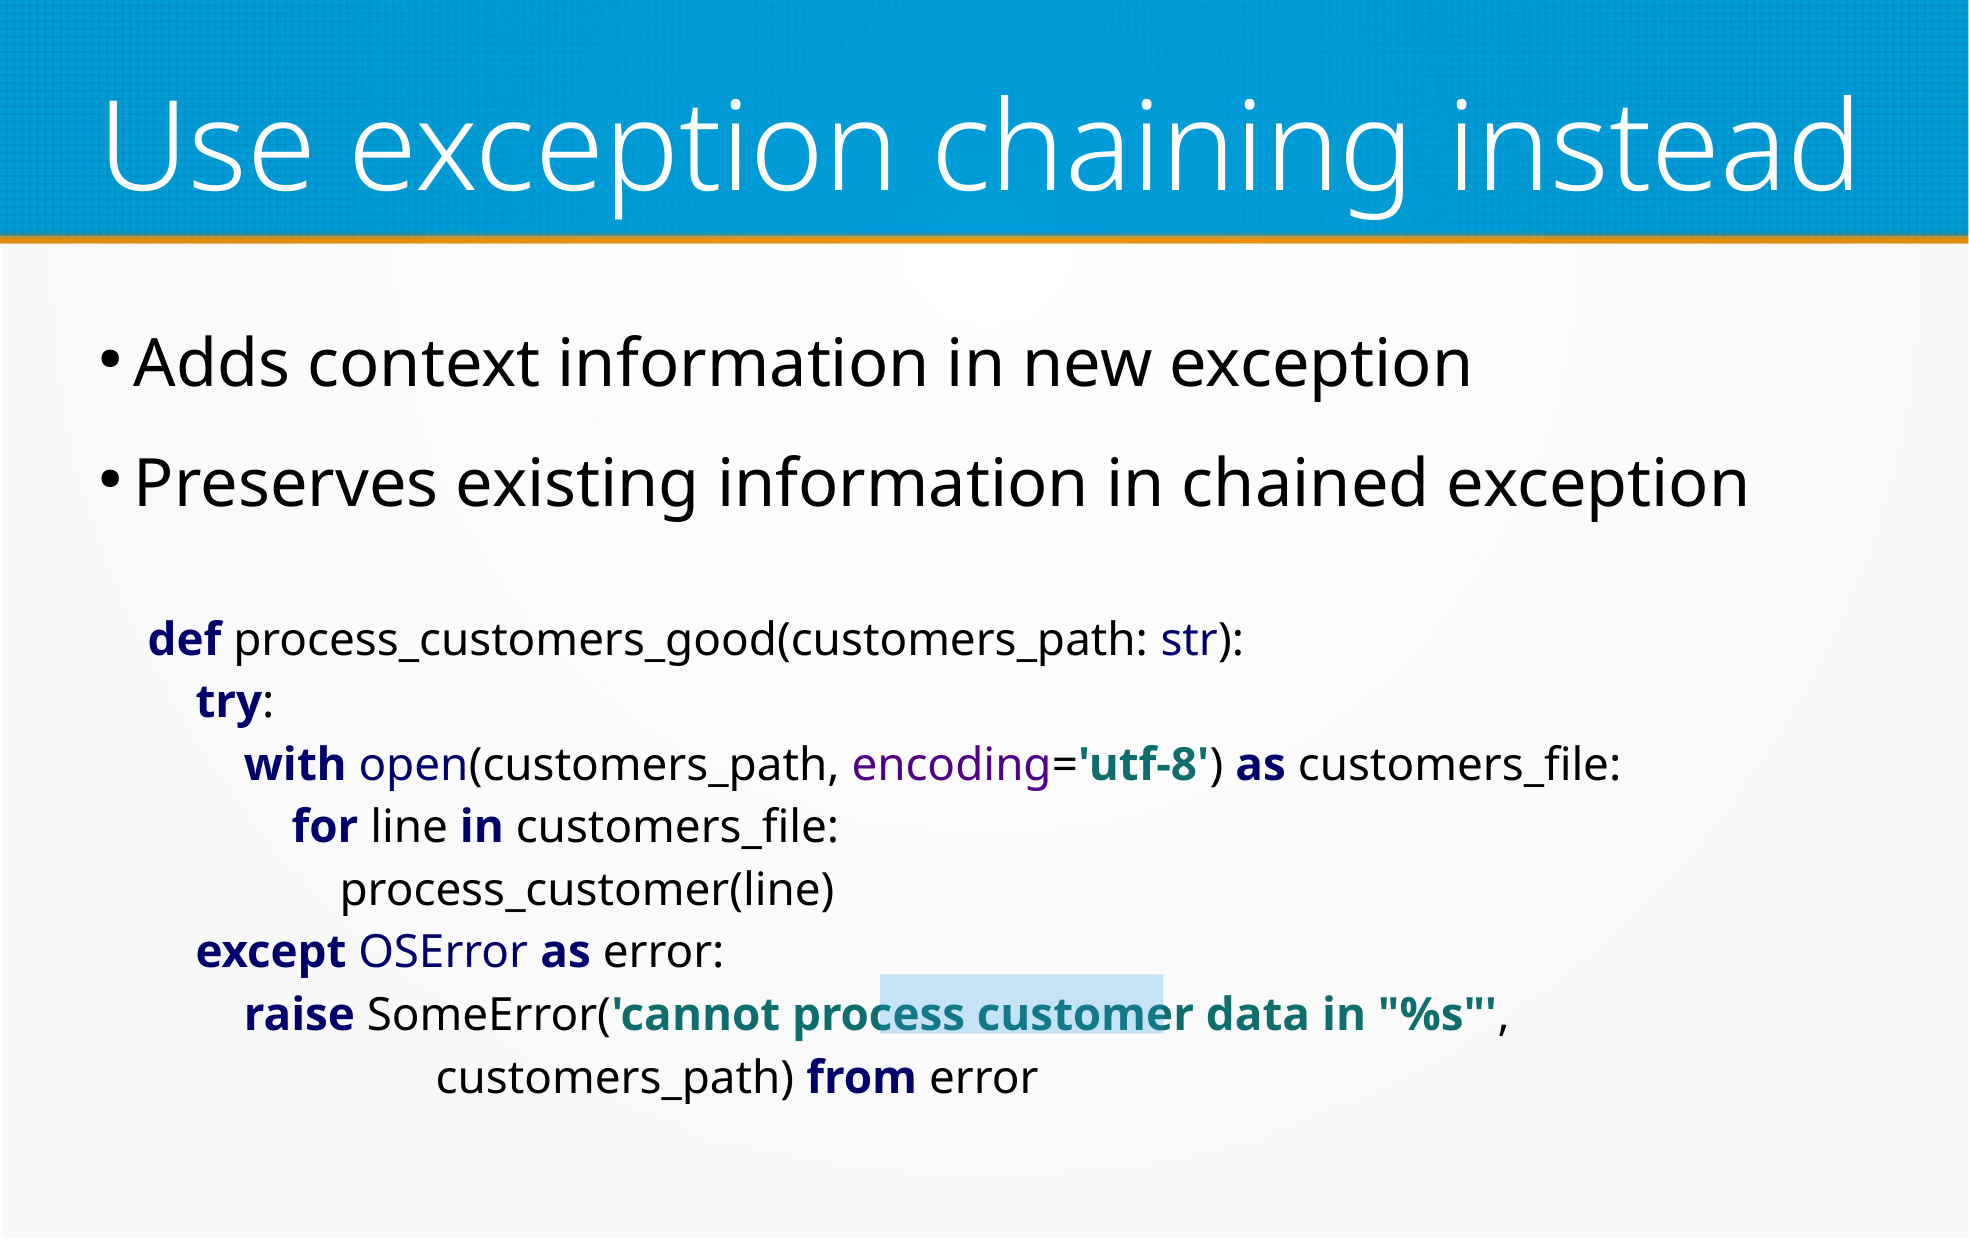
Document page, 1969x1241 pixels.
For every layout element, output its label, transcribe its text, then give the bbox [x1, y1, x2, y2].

title Use exception chaining instead [98, 19, 1870, 227]
list Adds context information in new exception Preserves existing information in chained exception [98, 315, 1861, 1081]
picture [0, 233, 1969, 1241]
text_box def process_customers_good(customers_path: str): try: with open(customers_path, encoding='utf-8') as customers_file: for line in customers_file: process_customer(line) except OSError as error: raise SomeError('cannot process customer data in "%s"', customers_path) from error [141, 600, 1808, 1123]
text_box [879, 974, 1164, 1034]
